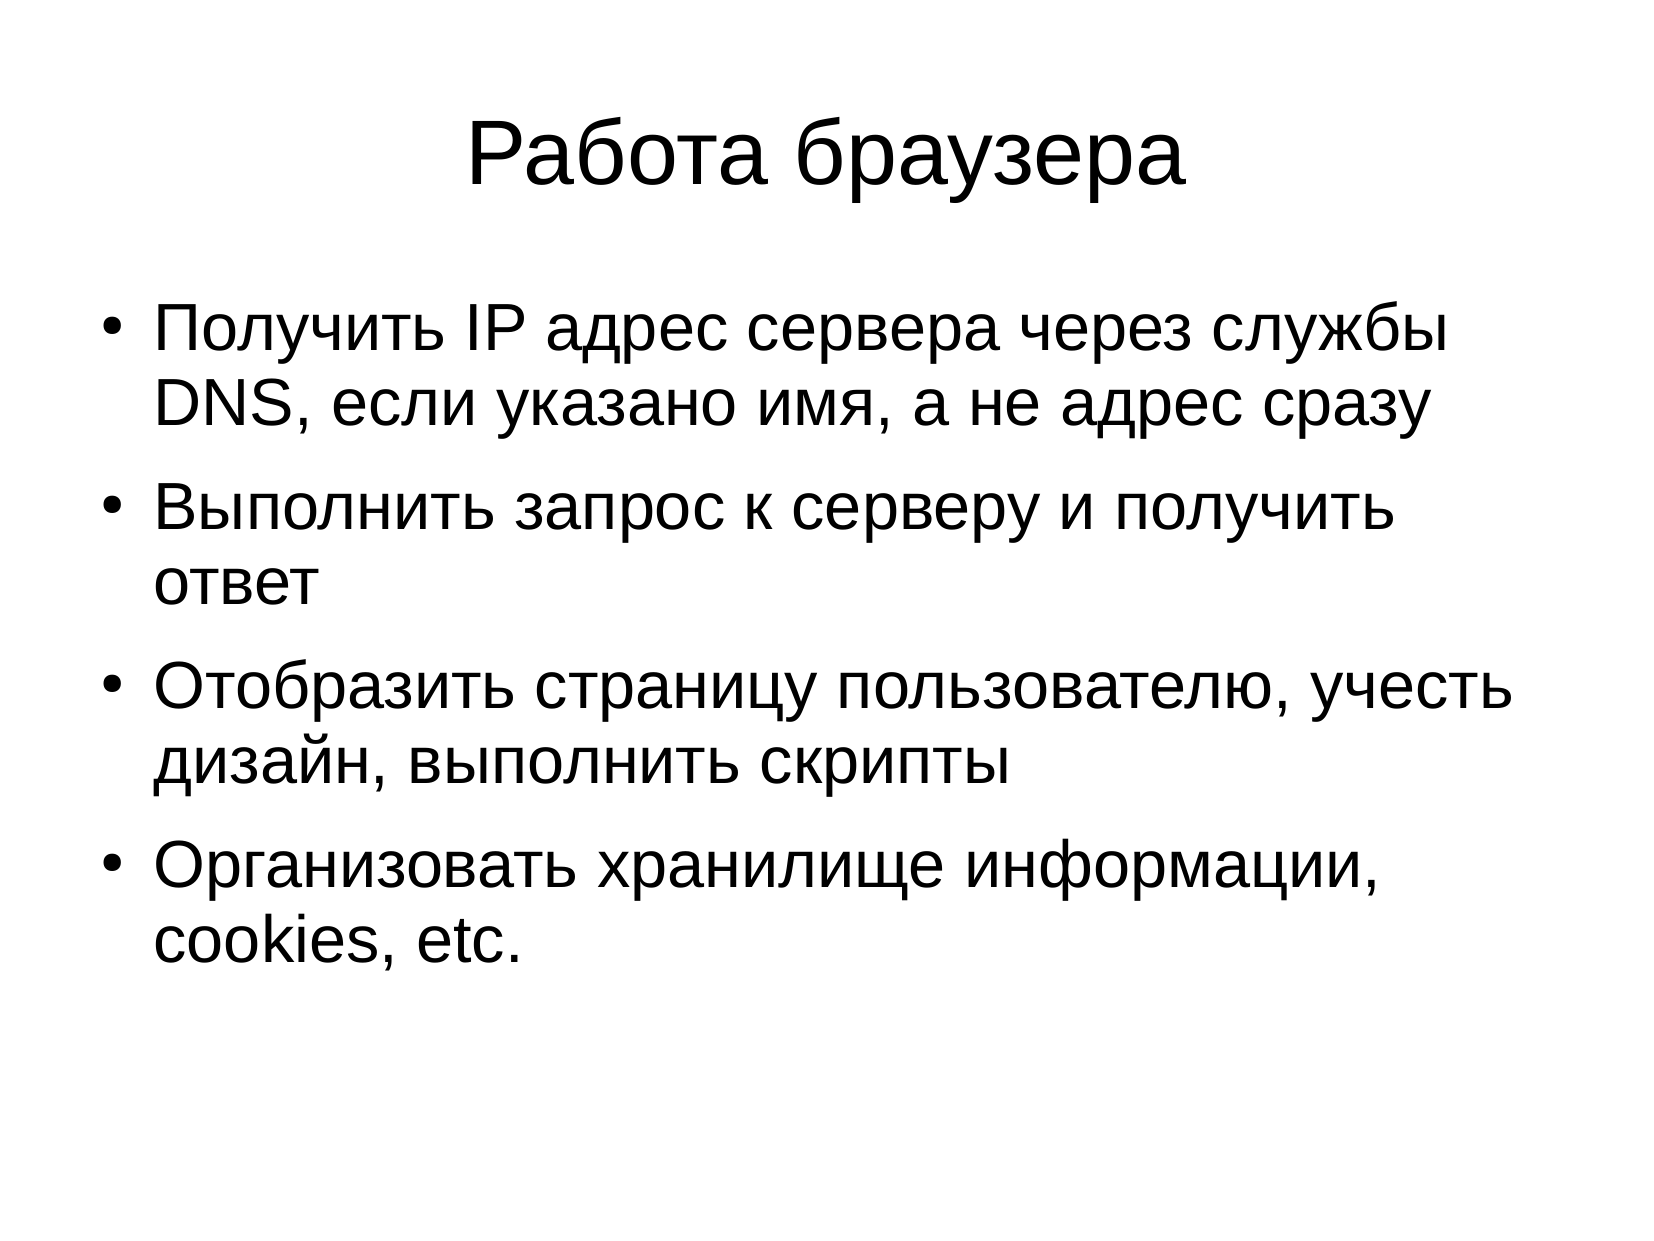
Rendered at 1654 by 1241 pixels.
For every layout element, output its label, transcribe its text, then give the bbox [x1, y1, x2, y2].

list Получить IP адрес сервера через службы DNS, если указано имя, а не адрес сразу Выполнить запрос к серверу и получить ответ Отобразить страницу пользователю, учесть дизайн, выполнить скрипты Организовать хранилище информации, cookies, etc. [82, 290, 1571, 1010]
title Работа браузера [82, 49, 1571, 257]
